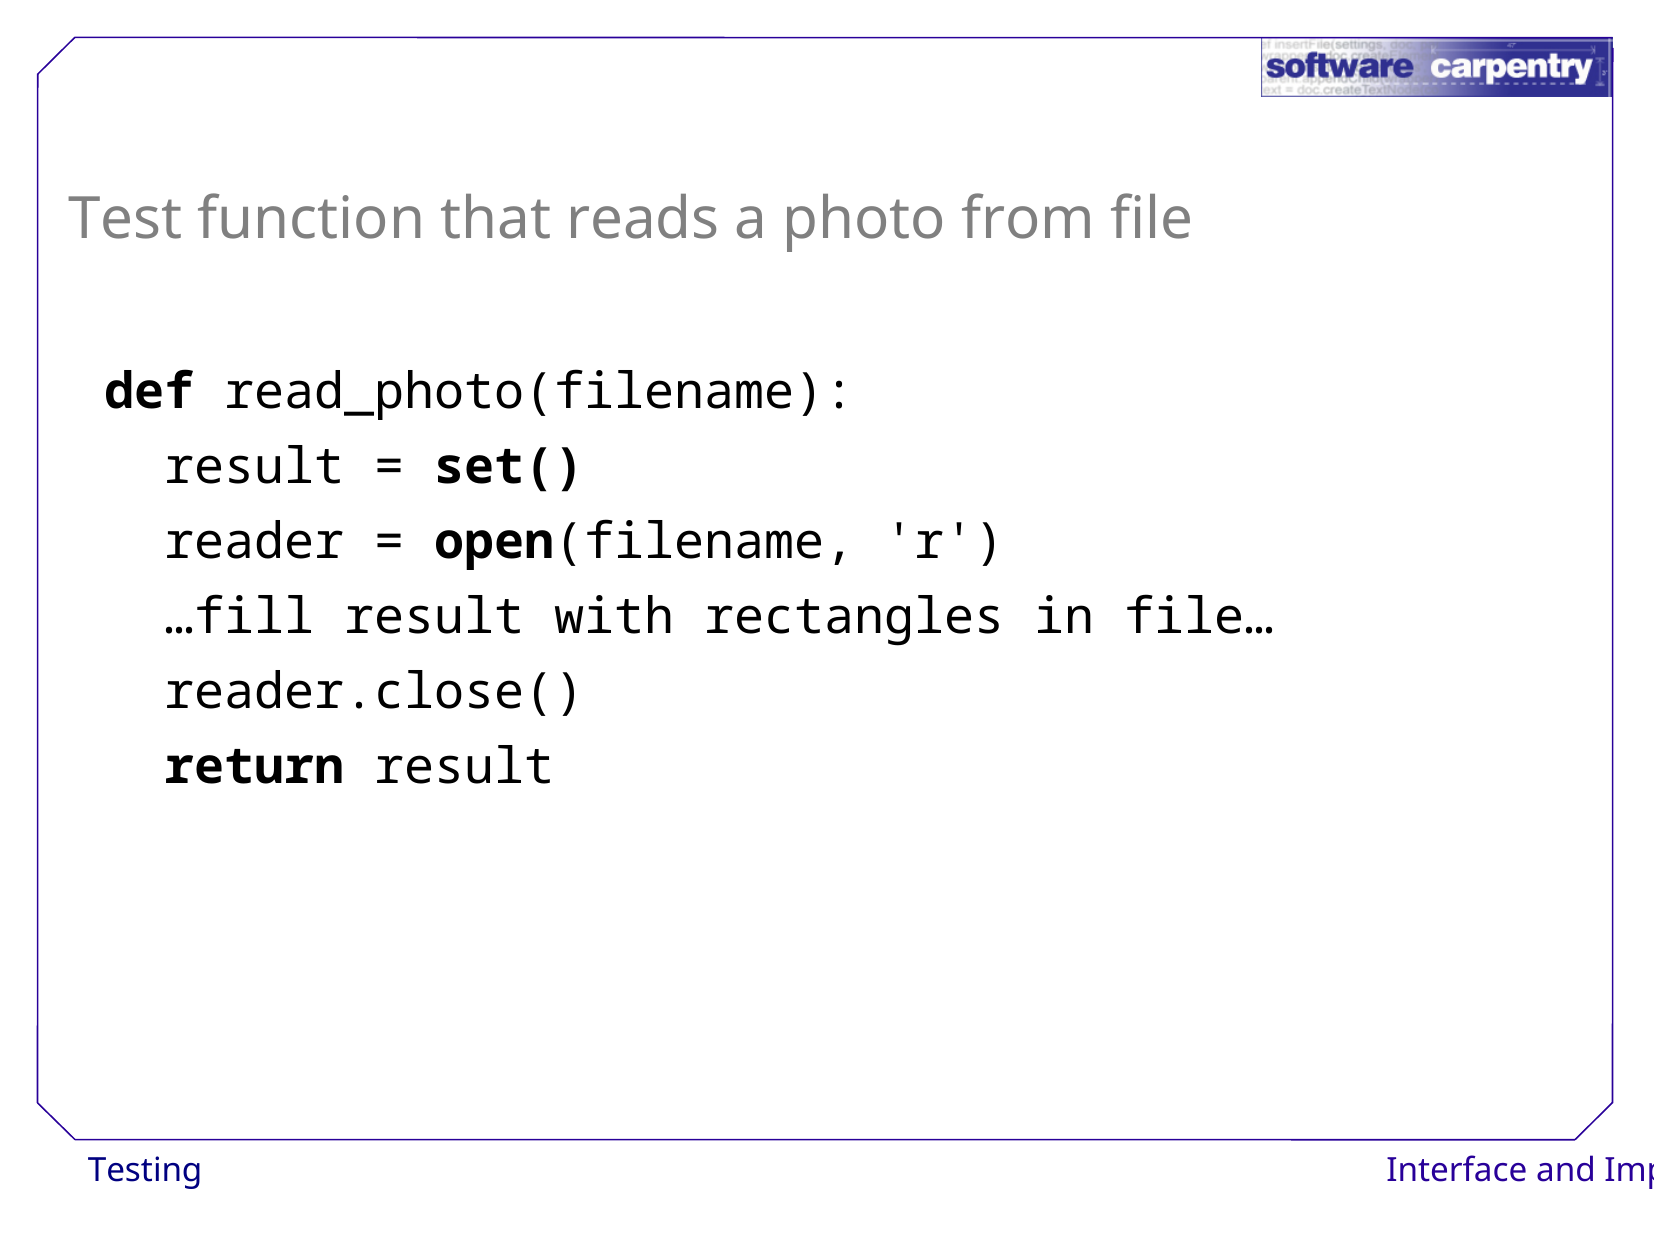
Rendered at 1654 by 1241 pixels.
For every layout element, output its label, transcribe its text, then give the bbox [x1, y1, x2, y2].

text_box def read_photo(filename): result = set() reader = open(filename, 'r') …fill result with rectangles in file… reader.close() return result [89, 336, 1340, 1078]
picture [1261, 39, 1613, 97]
text_box Test function that reads a photo from file [53, 138, 1359, 259]
